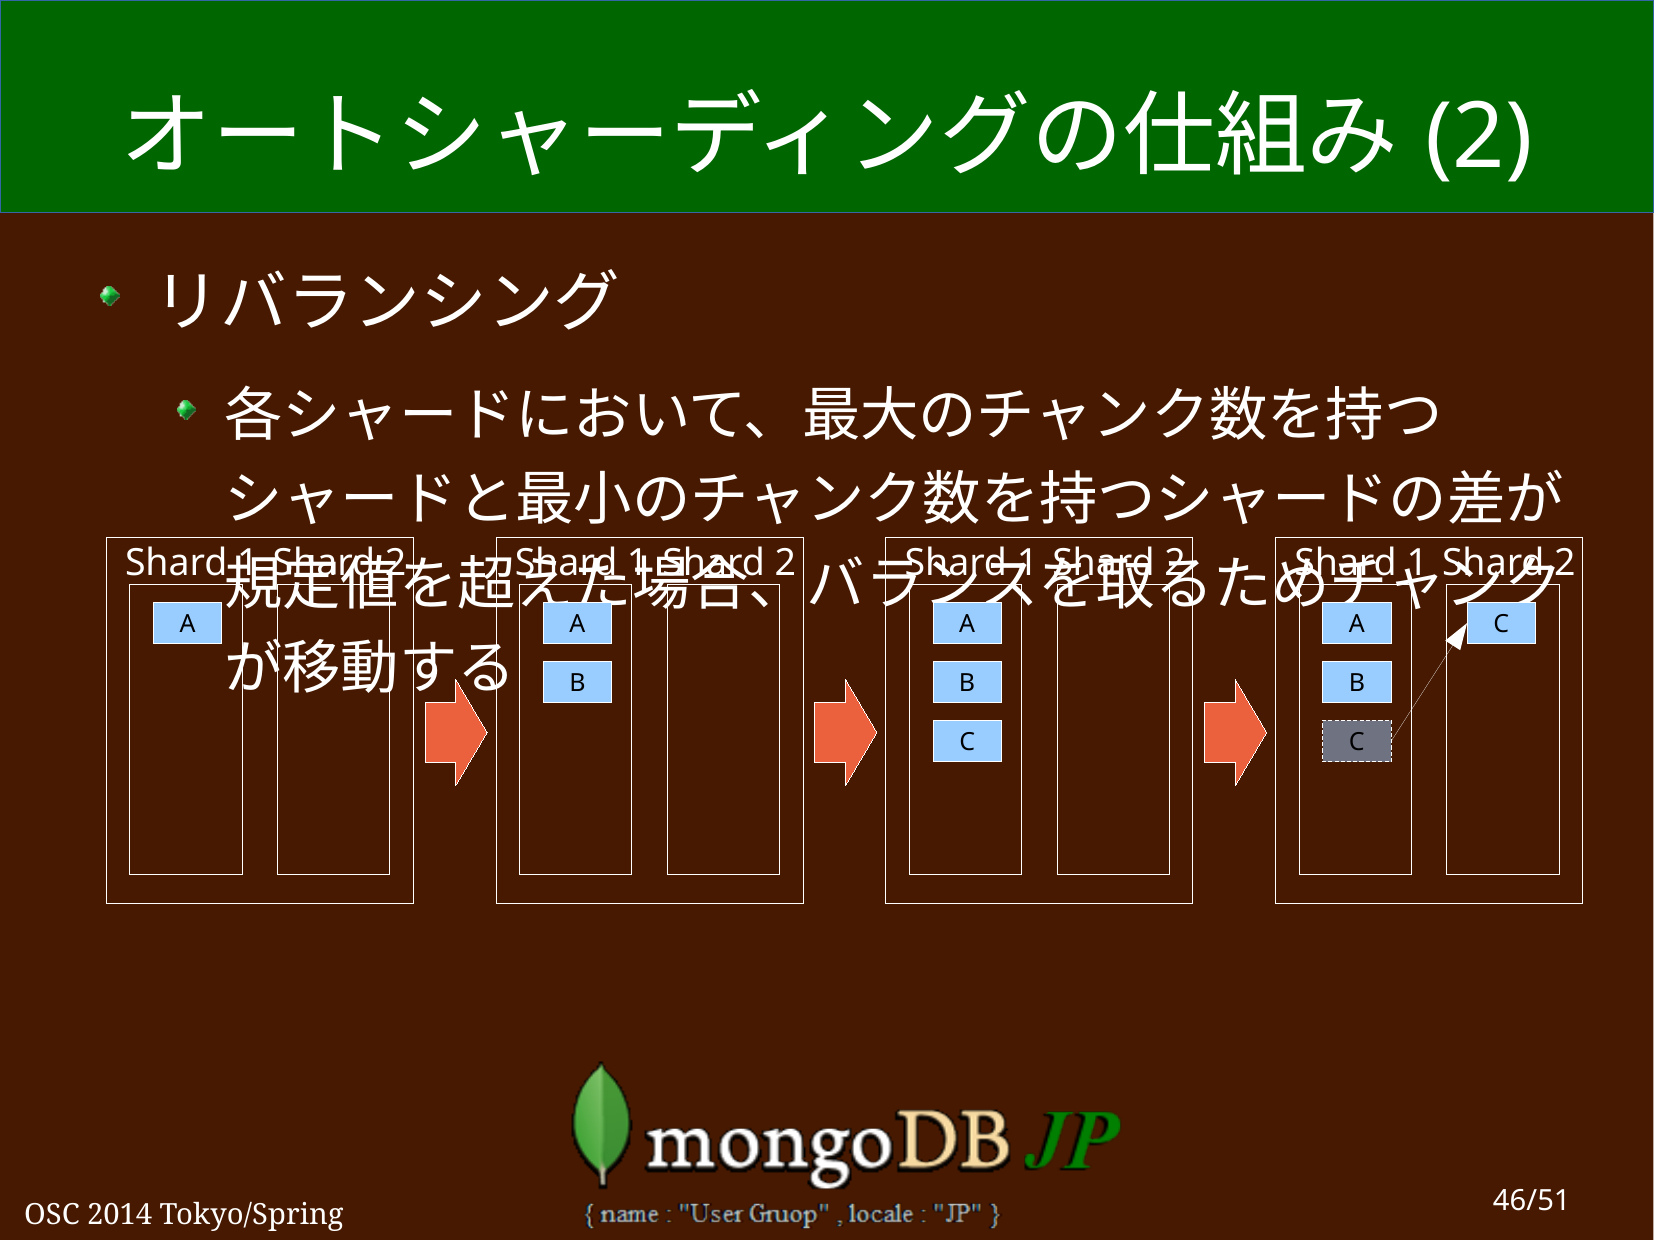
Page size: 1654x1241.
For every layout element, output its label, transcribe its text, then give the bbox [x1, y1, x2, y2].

list リバランシング 各シャードにおいて、最大のチャンク数を持つシャードと最小のチャンク数を持つシャードの差が規定値を超えた場合、バランスを取るためチャンクが移動する 新規にシャードを追加した場合も同様にリバランシングが起きる [82, 247, 1571, 1066]
text_box Shard 1 [496, 528, 643, 591]
text_box Shard 2 [643, 528, 815, 591]
text_box C [1467, 602, 1536, 644]
text_box [425, 679, 488, 786]
text_box [1275, 591, 1583, 904]
text_box Shard 2 [1423, 528, 1595, 591]
text_box B [1322, 661, 1392, 703]
title オートシャーディングの仕組み(2) [82, 49, 1571, 207]
text_box [106, 591, 414, 904]
text_box [496, 591, 804, 904]
text_box Shard 2 [253, 528, 426, 591]
text_box [1204, 679, 1267, 786]
text_box Shard 1 [885, 528, 1033, 591]
text_box Shard 2 [1033, 528, 1205, 591]
text_box Shard 1 [1275, 528, 1423, 591]
text_box [885, 591, 1193, 904]
text_box C [1322, 720, 1392, 762]
text_box B [543, 661, 612, 703]
text_box Shard 1 [106, 528, 253, 591]
text_box [814, 679, 877, 786]
text_box C [933, 720, 1002, 762]
text_box B [933, 661, 1002, 703]
picture [566, 1066, 1140, 1241]
